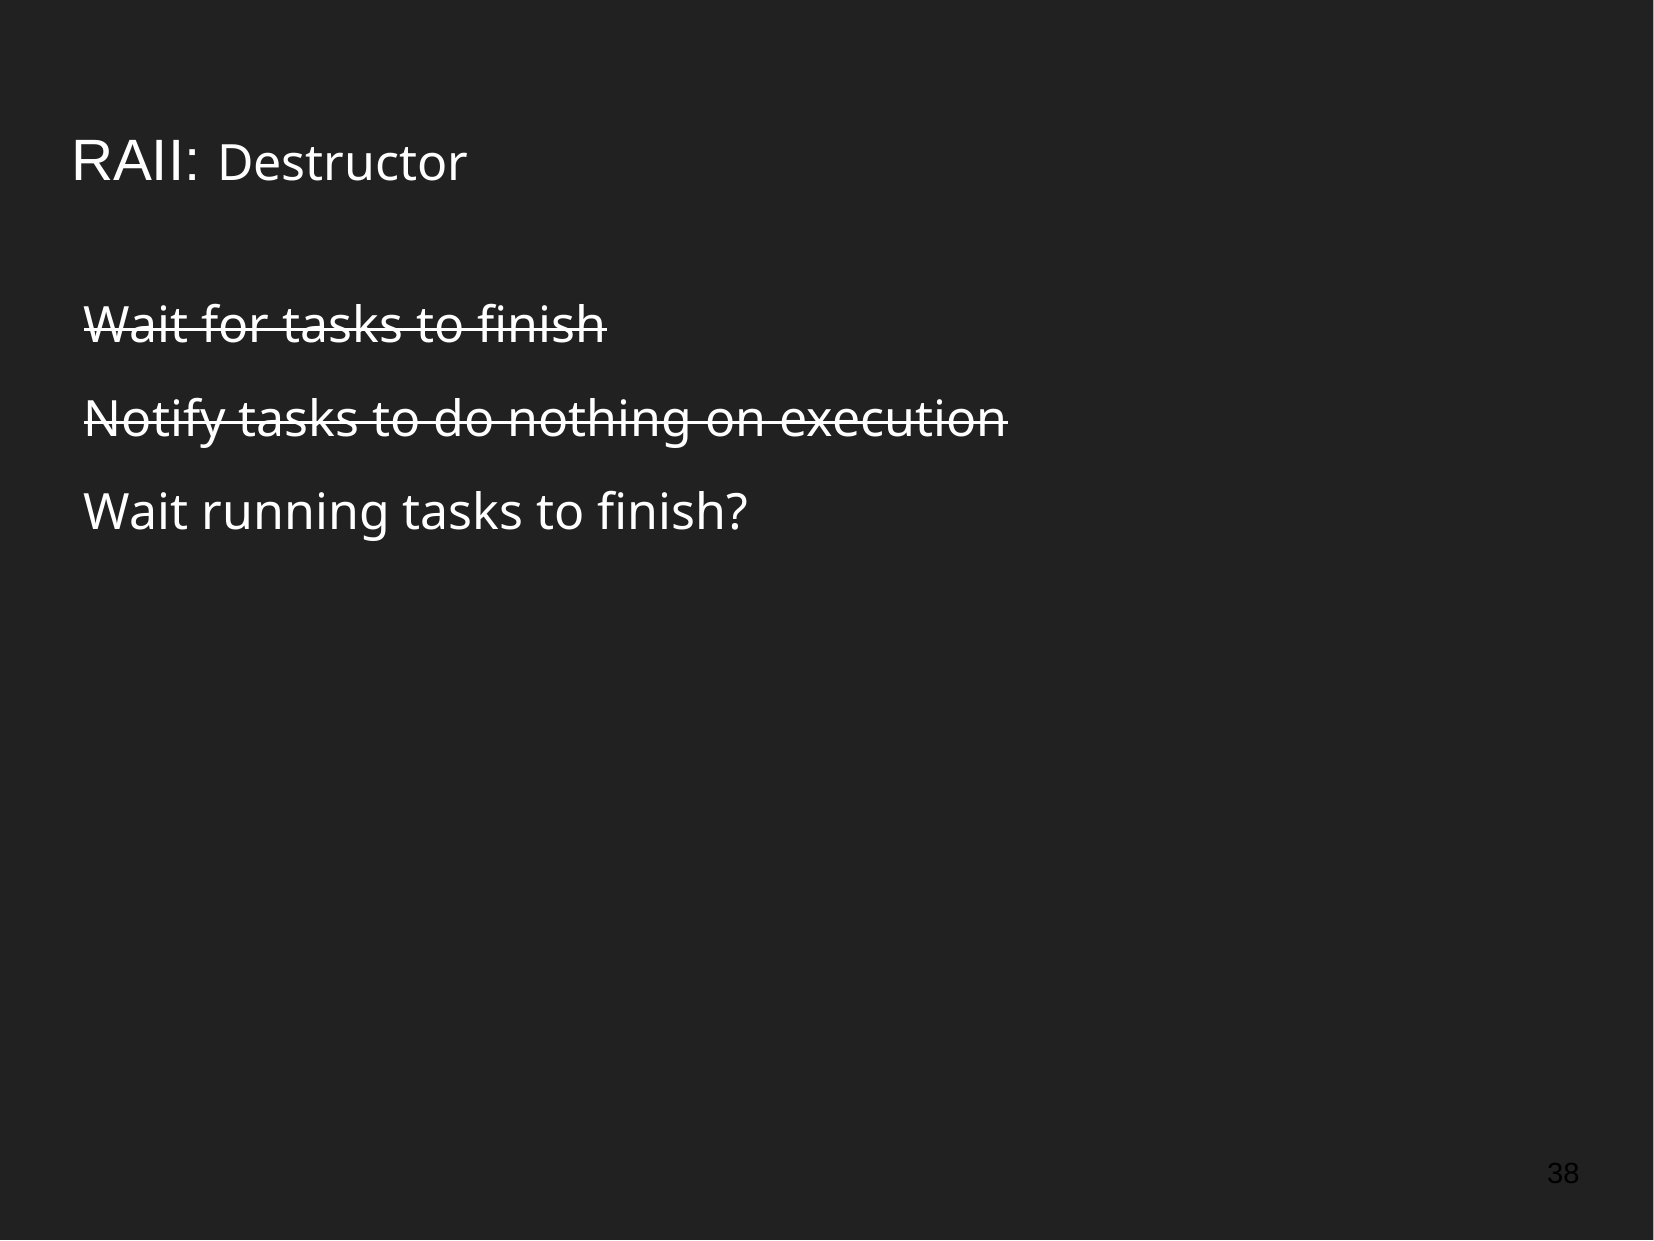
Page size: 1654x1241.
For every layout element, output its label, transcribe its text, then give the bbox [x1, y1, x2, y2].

list Wait for tasks to finish Notify tasks to do nothing on execution Wait running tasks to finish? [56, 277, 1598, 1102]
slide_number <number> [1532, 1124, 1632, 1220]
title RAII: Destructor [56, 107, 1598, 246]
